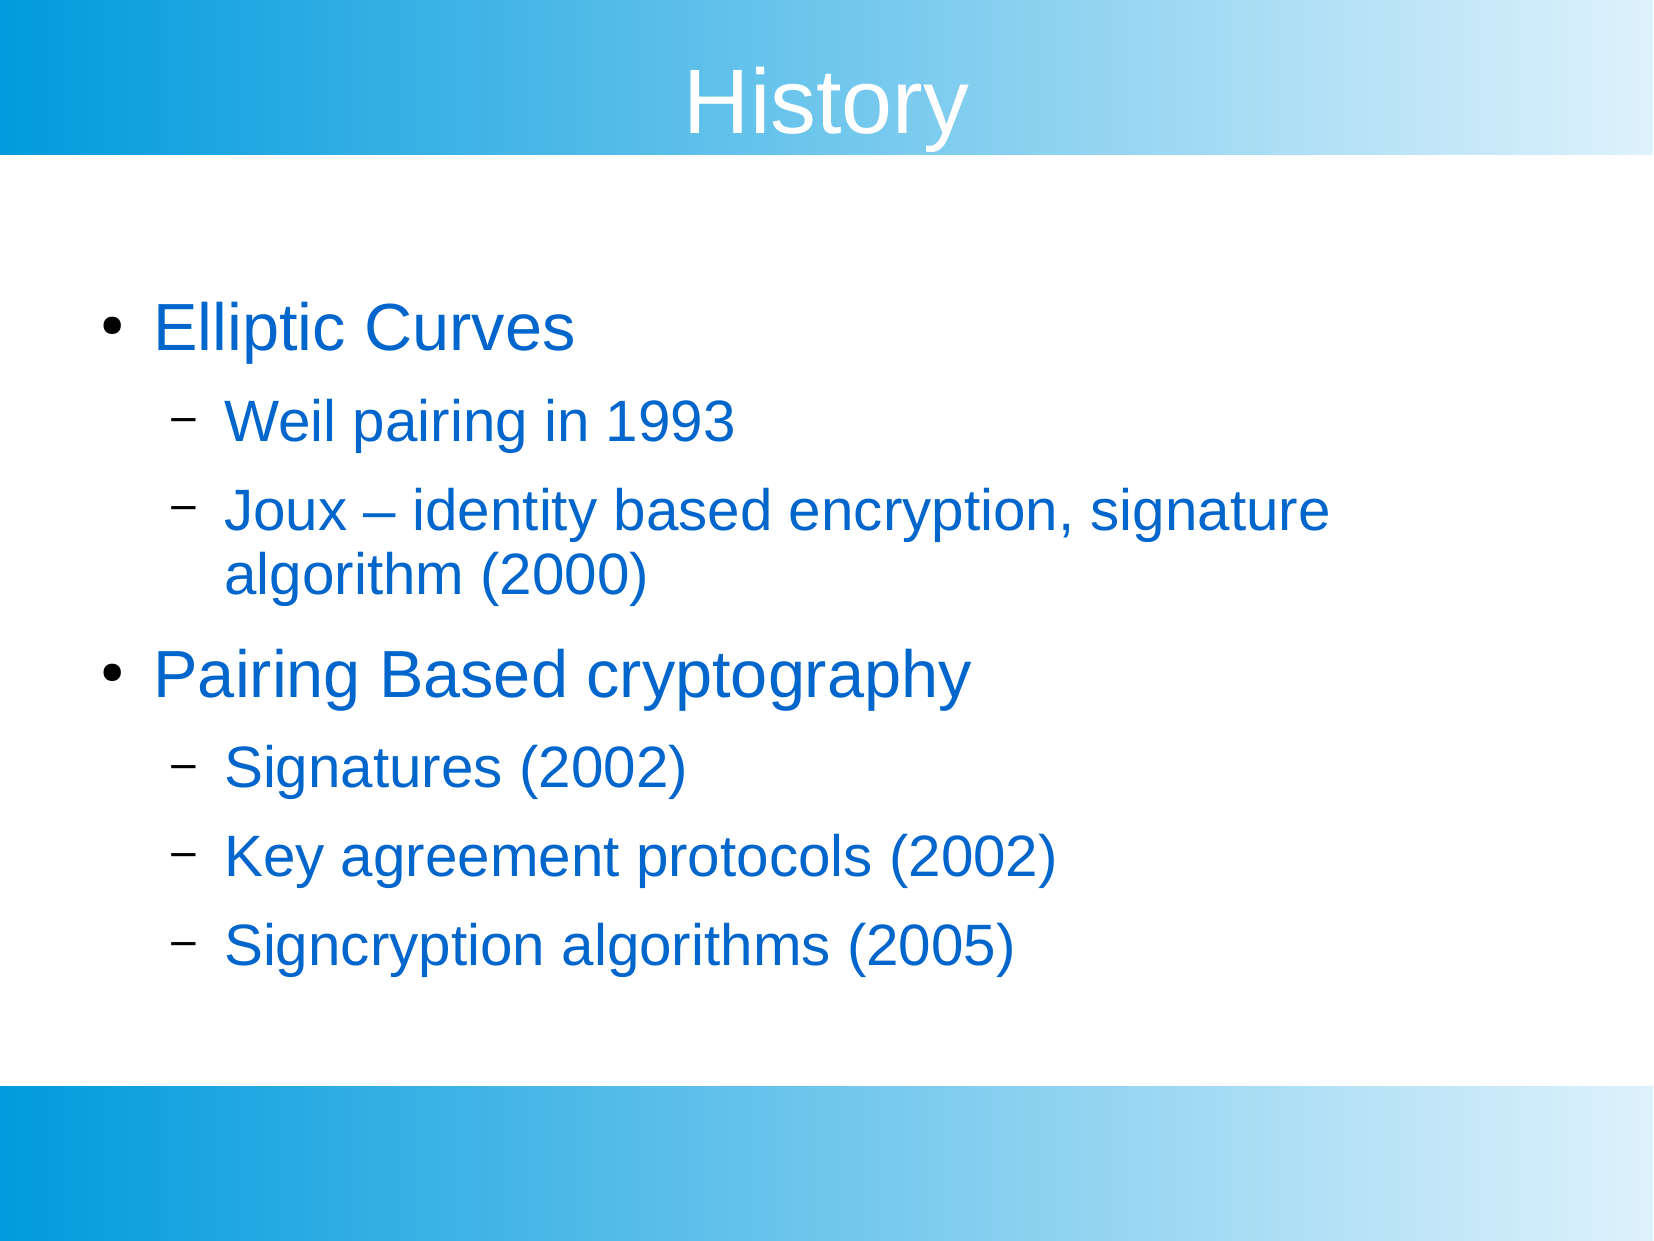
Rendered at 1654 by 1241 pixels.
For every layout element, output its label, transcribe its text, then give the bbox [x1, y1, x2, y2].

title History [82, 49, 1571, 155]
list Elliptic Curves Weil pairing in 1993 Joux – identity based encryption, signature algorithm (2000) Pairing Based cryptography Signatures (2002) Key agreement protocols (2002) Signcryption algorithms (2005) [82, 290, 1571, 1010]
